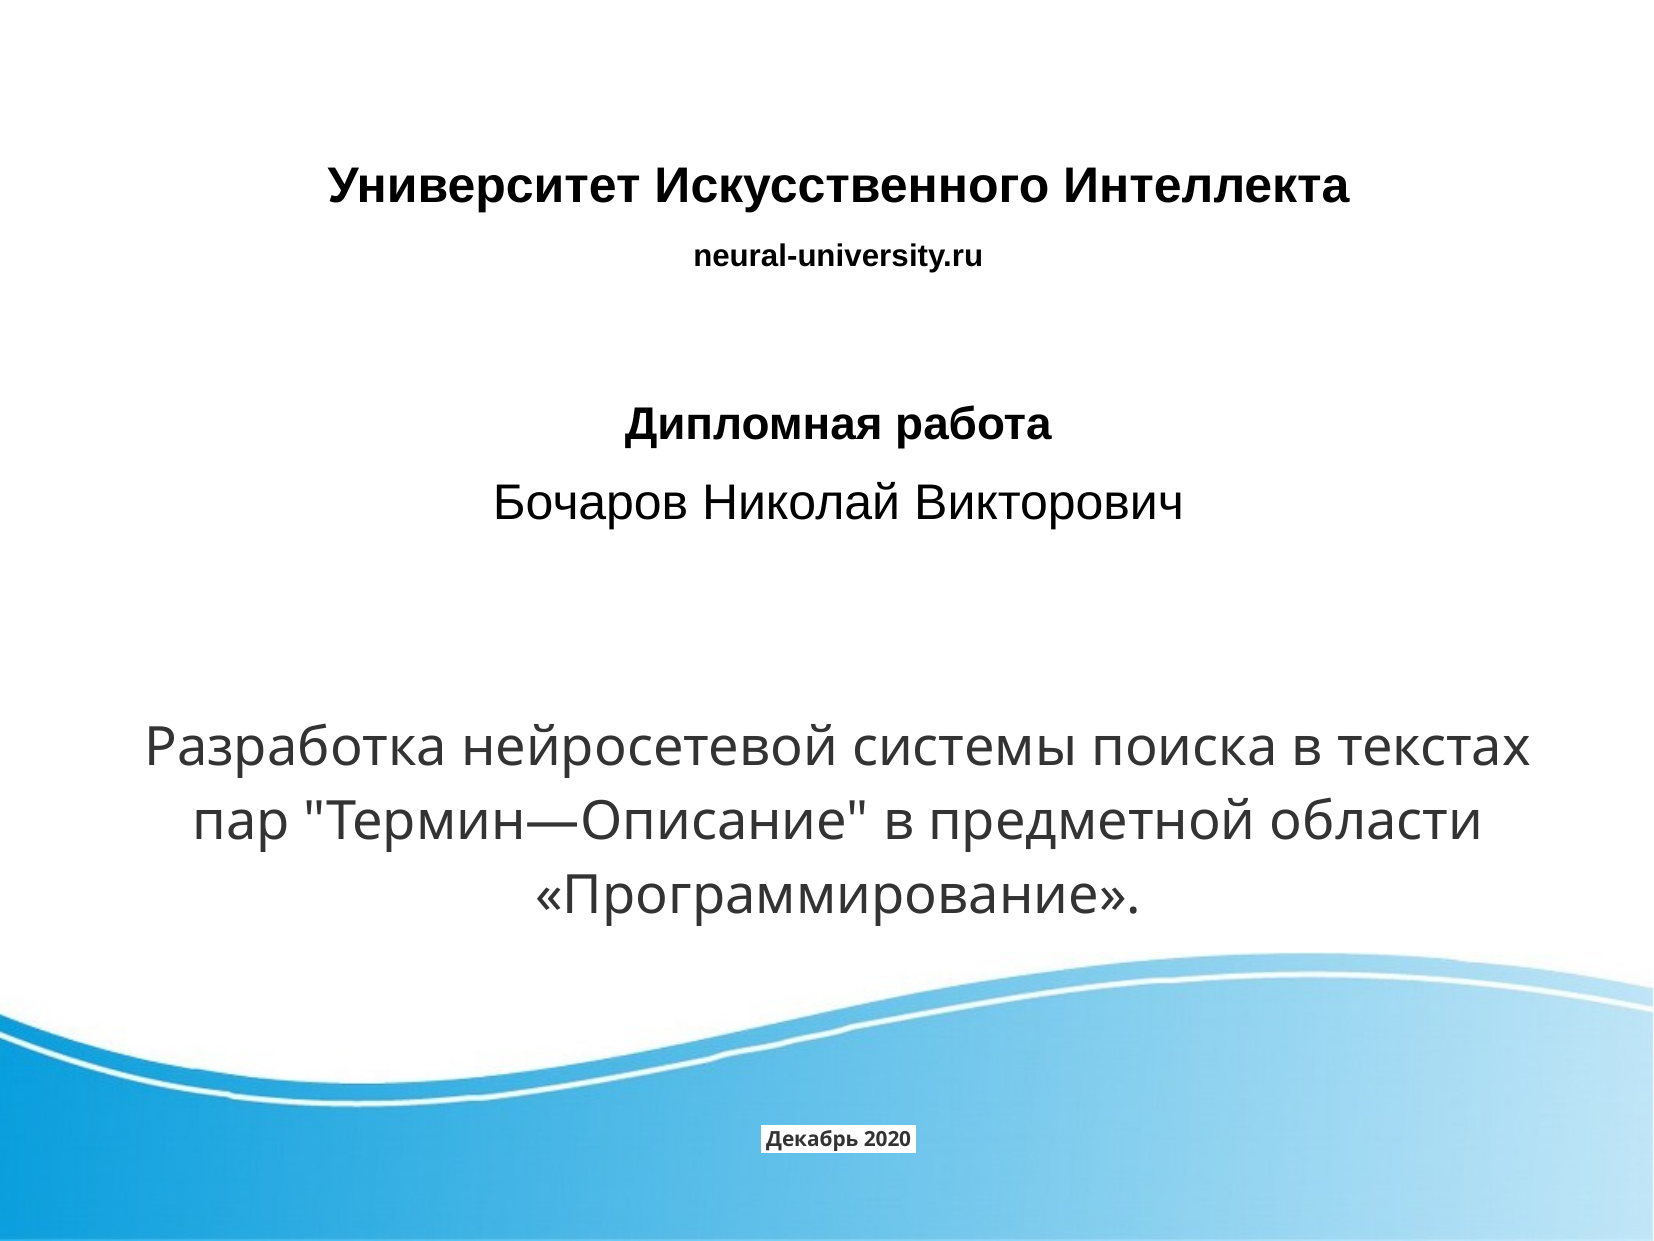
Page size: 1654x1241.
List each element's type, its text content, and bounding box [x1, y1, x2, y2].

picture [0, 952, 1654, 1241]
subtitle Университет Искусственного Интеллекта neural-university.ru Дипломная работа Бочаров Николай Викторович Разработка нейросетевой системы поиска в текстах пар "Термин—Описание" в предметной области «Программирование». Декабрь 2020 [94, 70, 1583, 1160]
